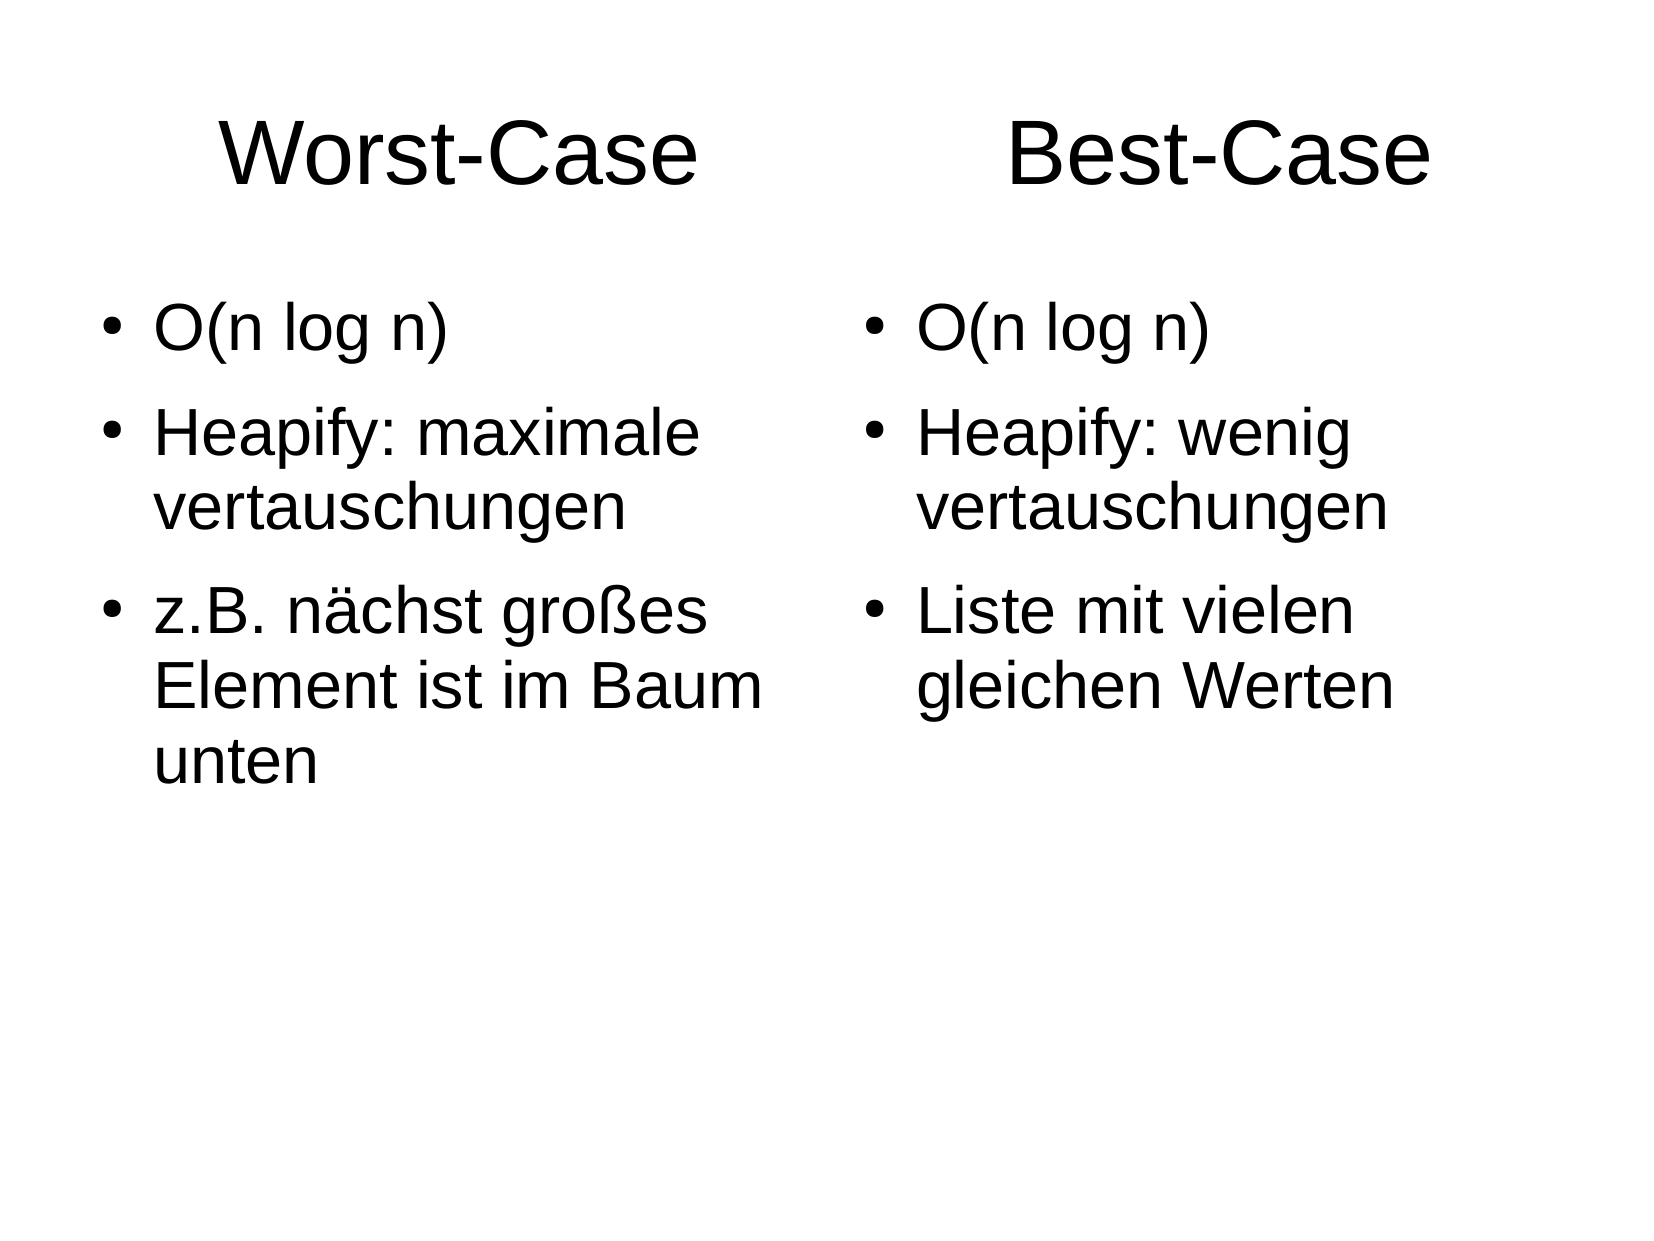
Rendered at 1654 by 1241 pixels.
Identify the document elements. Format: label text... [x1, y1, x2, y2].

list O(n log n) Heapify: maximale vertauschungen z.B. nächst großes Element ist im Baum unten [82, 290, 809, 1109]
title Worst-Case Best-Case [82, 49, 1571, 257]
list O(n log n) Heapify: wenig vertauschungen Liste mit vielen gleichen Werten [845, 290, 1572, 1109]
